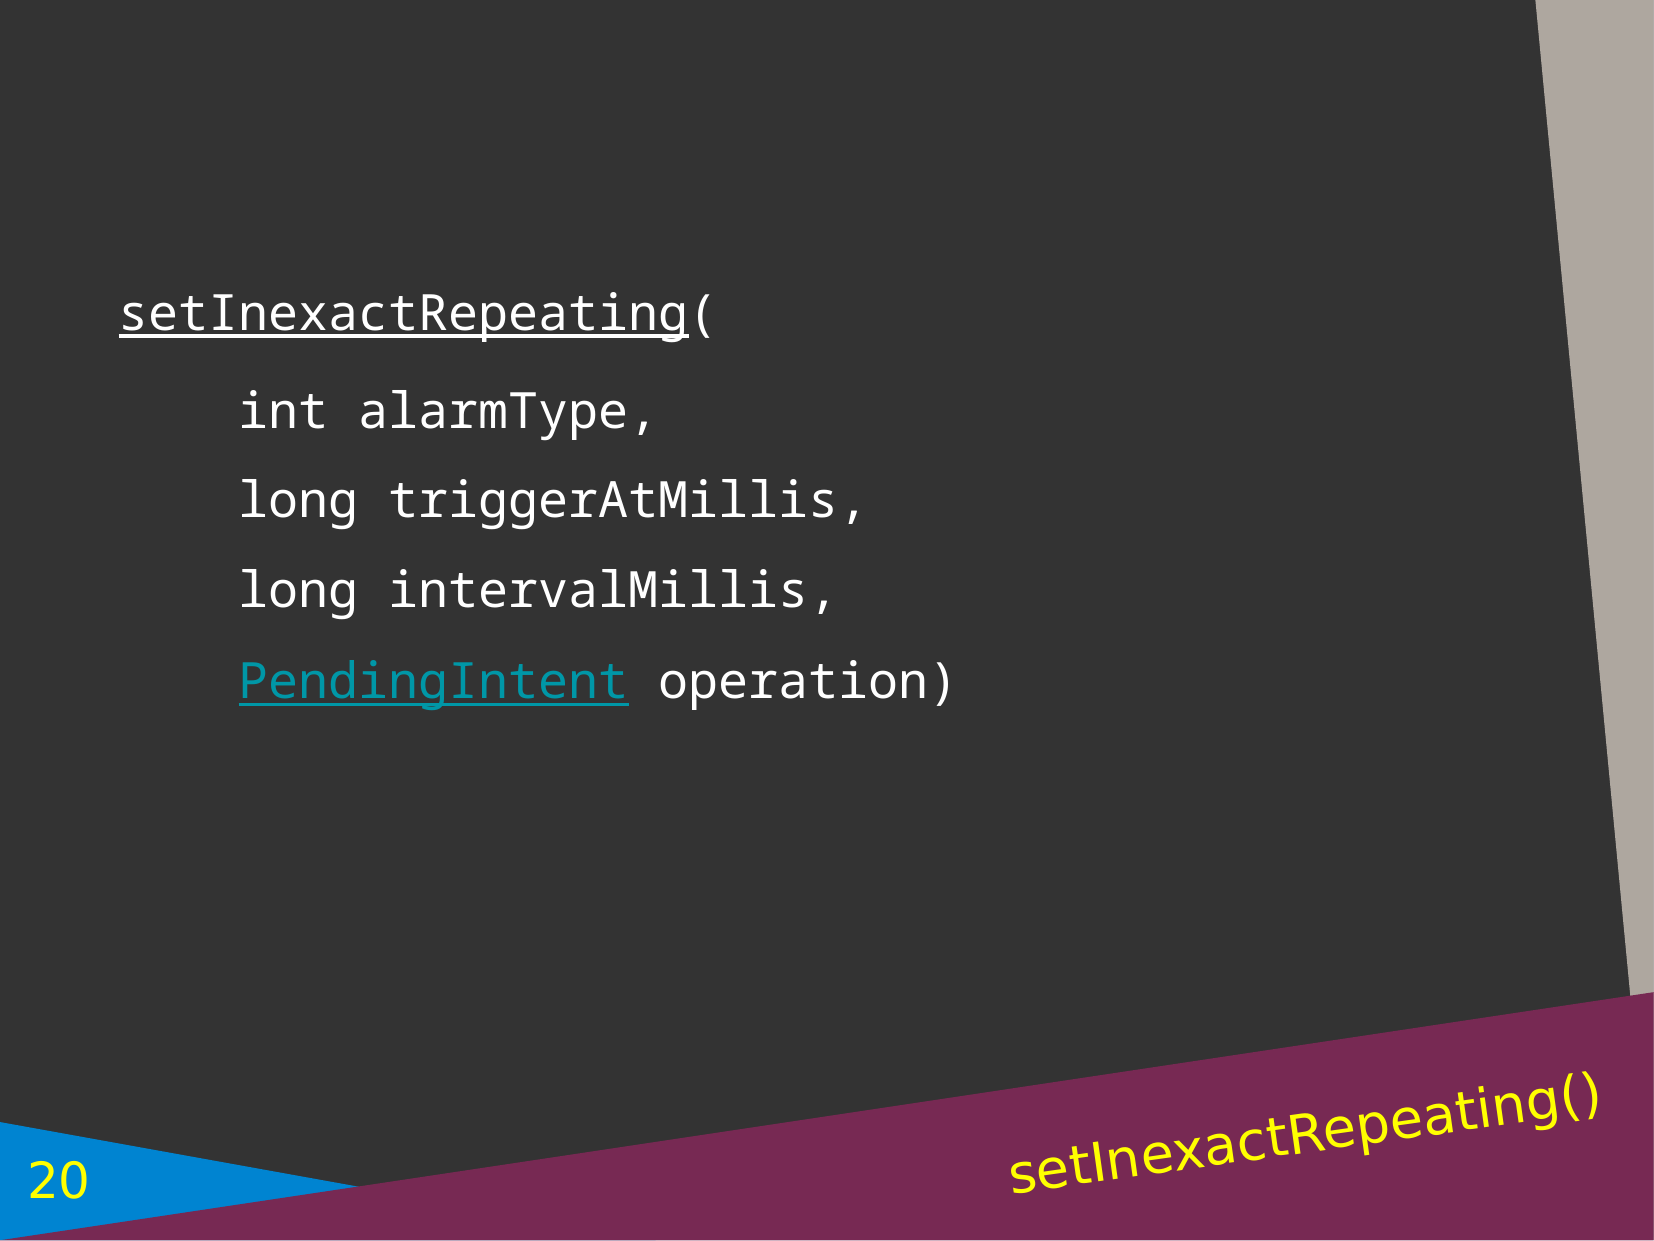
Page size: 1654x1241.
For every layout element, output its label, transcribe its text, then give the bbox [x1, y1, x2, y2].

text_box setInexactRepeating( int alarmType, long triggerAtMillis, long intervalMillis, PendingIntent operation) [103, 188, 1371, 875]
title setInexactRepeating() [956, 995, 1654, 1241]
